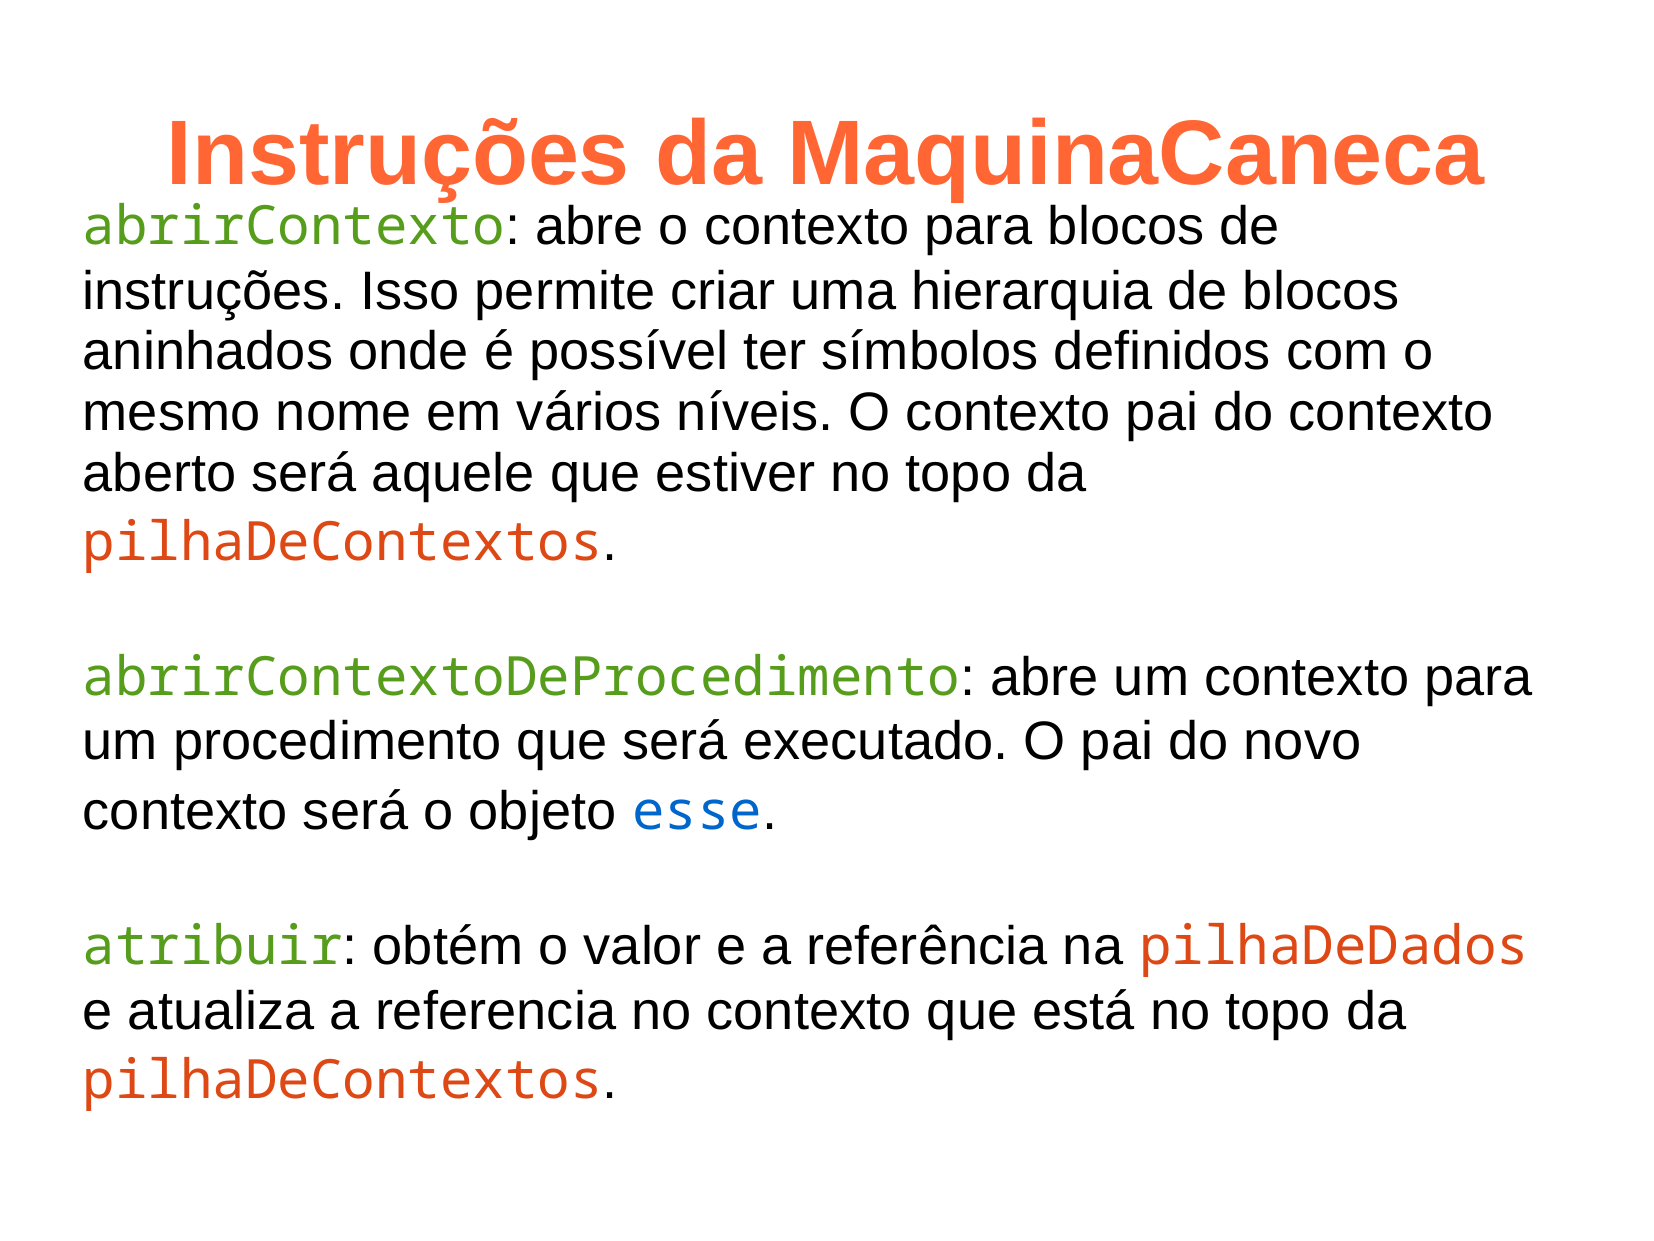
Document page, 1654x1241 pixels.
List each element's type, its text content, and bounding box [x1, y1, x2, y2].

subtitle abrirContexto: abre o contexto para blocos de instruções. Isso permite criar uma hierarquia de blocos aninhados onde é possível ter símbolos definidos com o mesmo nome em vários níveis. O contexto pai do contexto aberto será aquele que estiver no topo da pilhaDeContextos. abrirContextoDeProcedimento: abre um contexto para um procedimento que será executado. O pai do novo contexto será o objeto esse. atribuir: obtém o valor e a referência na pilhaDeDados e atualiza a referencia no contexto que está no topo da pilhaDeContextos. [82, 212, 1538, 1089]
title Instruções da MaquinaCaneca [82, 49, 1571, 257]
